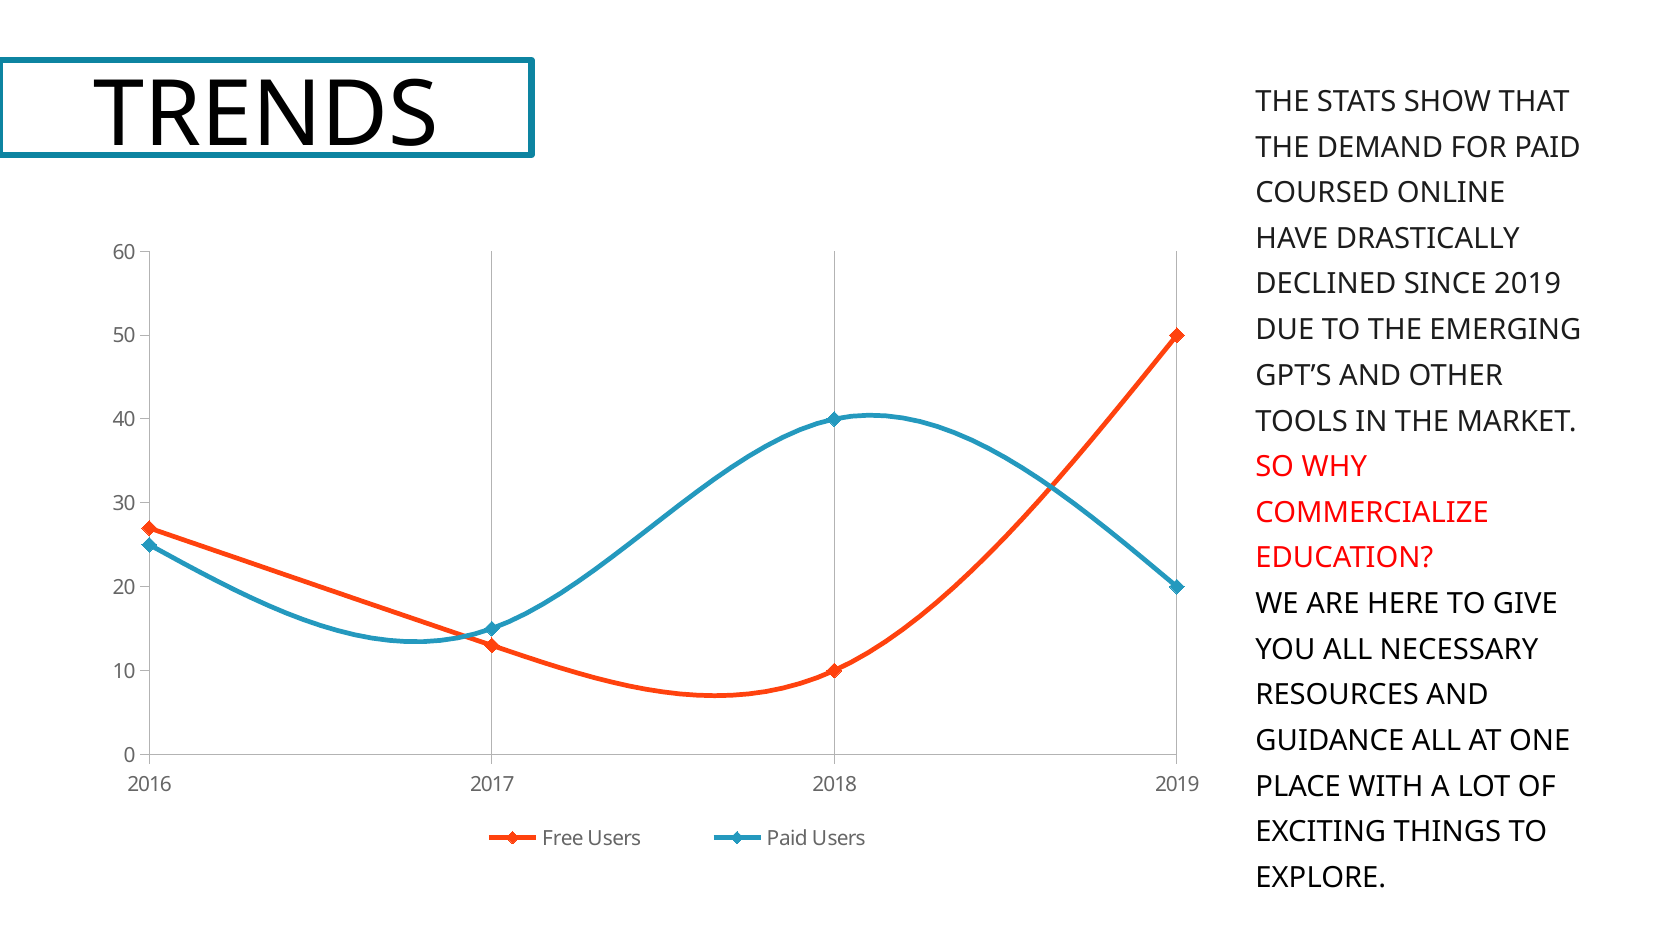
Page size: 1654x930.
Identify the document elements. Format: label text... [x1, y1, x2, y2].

title TRENDS [82, 32, 451, 188]
text_box The stats show that the demand for paid coursed online have drastically declined since 2019 due to the emerging GPT’s and other tools in the market. So why commercialize education? We are here to give you all necessary resources and guidance all at one place with a lot of exciting things to explore. [1237, 63, 1602, 930]
chart [90, 224, 1222, 861]
